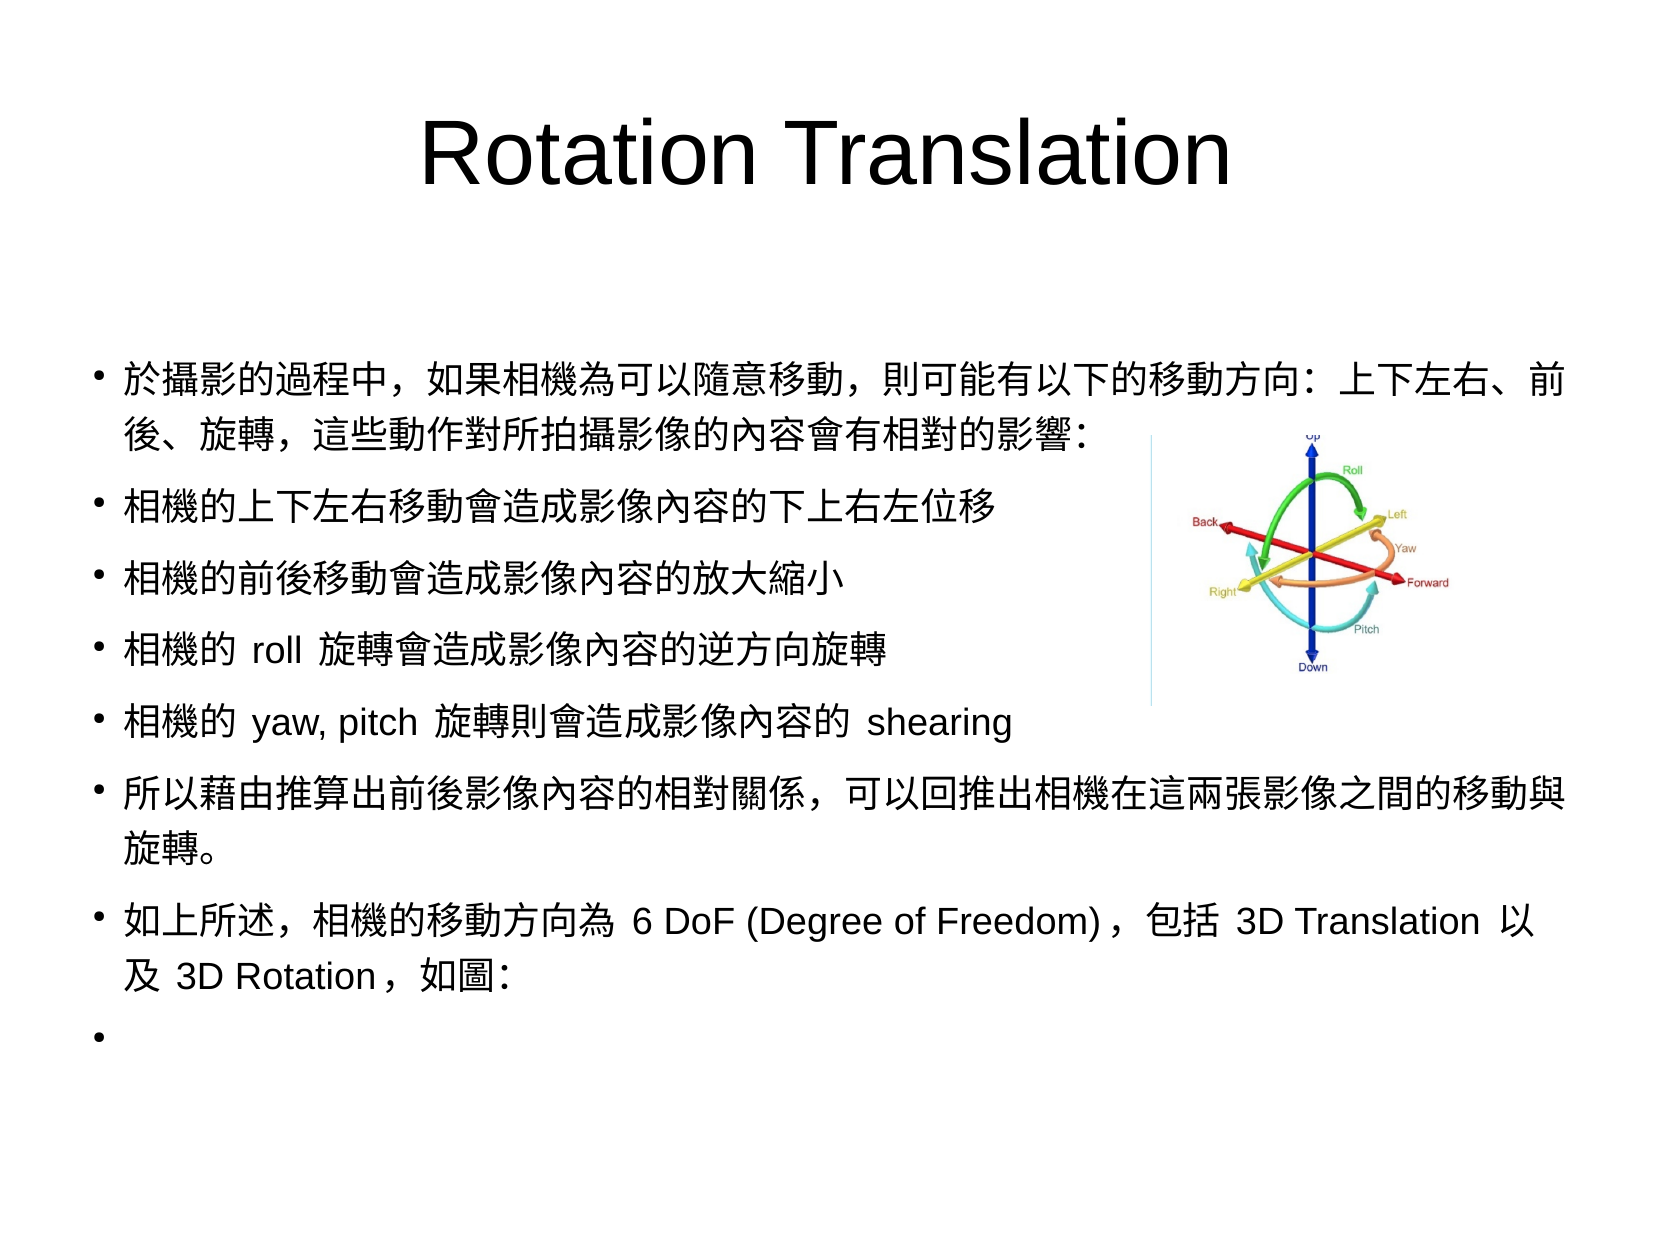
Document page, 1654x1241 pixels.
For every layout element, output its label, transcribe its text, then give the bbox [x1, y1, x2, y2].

title Rotation Translation [82, 49, 1571, 257]
list 於攝影的過程中，如果相機為可以隨意移動，則可能有以下的移動方向：上下左右、前後、旋轉，這些動作對所拍攝影像的內容會有相對的影響： 相機的上下左右移動會造成影像內容的下上右左位移 相機的前後移動會造成影像內容的放大縮小 相機的 roll 旋轉會造成影像內容的逆方向旋轉 相機的 yaw, pitch 旋轉則會造成影像內容的 shearing 所以藉由推算出前後影像內容的相對關係，可以回推出相機在這兩張影像之間的移動與旋轉。 如上所述，相機的移動方向為 6 DoF (Degree of Freedom)，包括 3D Translation 以及 3D Rotation，如圖： [82, 290, 1571, 1010]
picture [1149, 435, 1531, 706]
